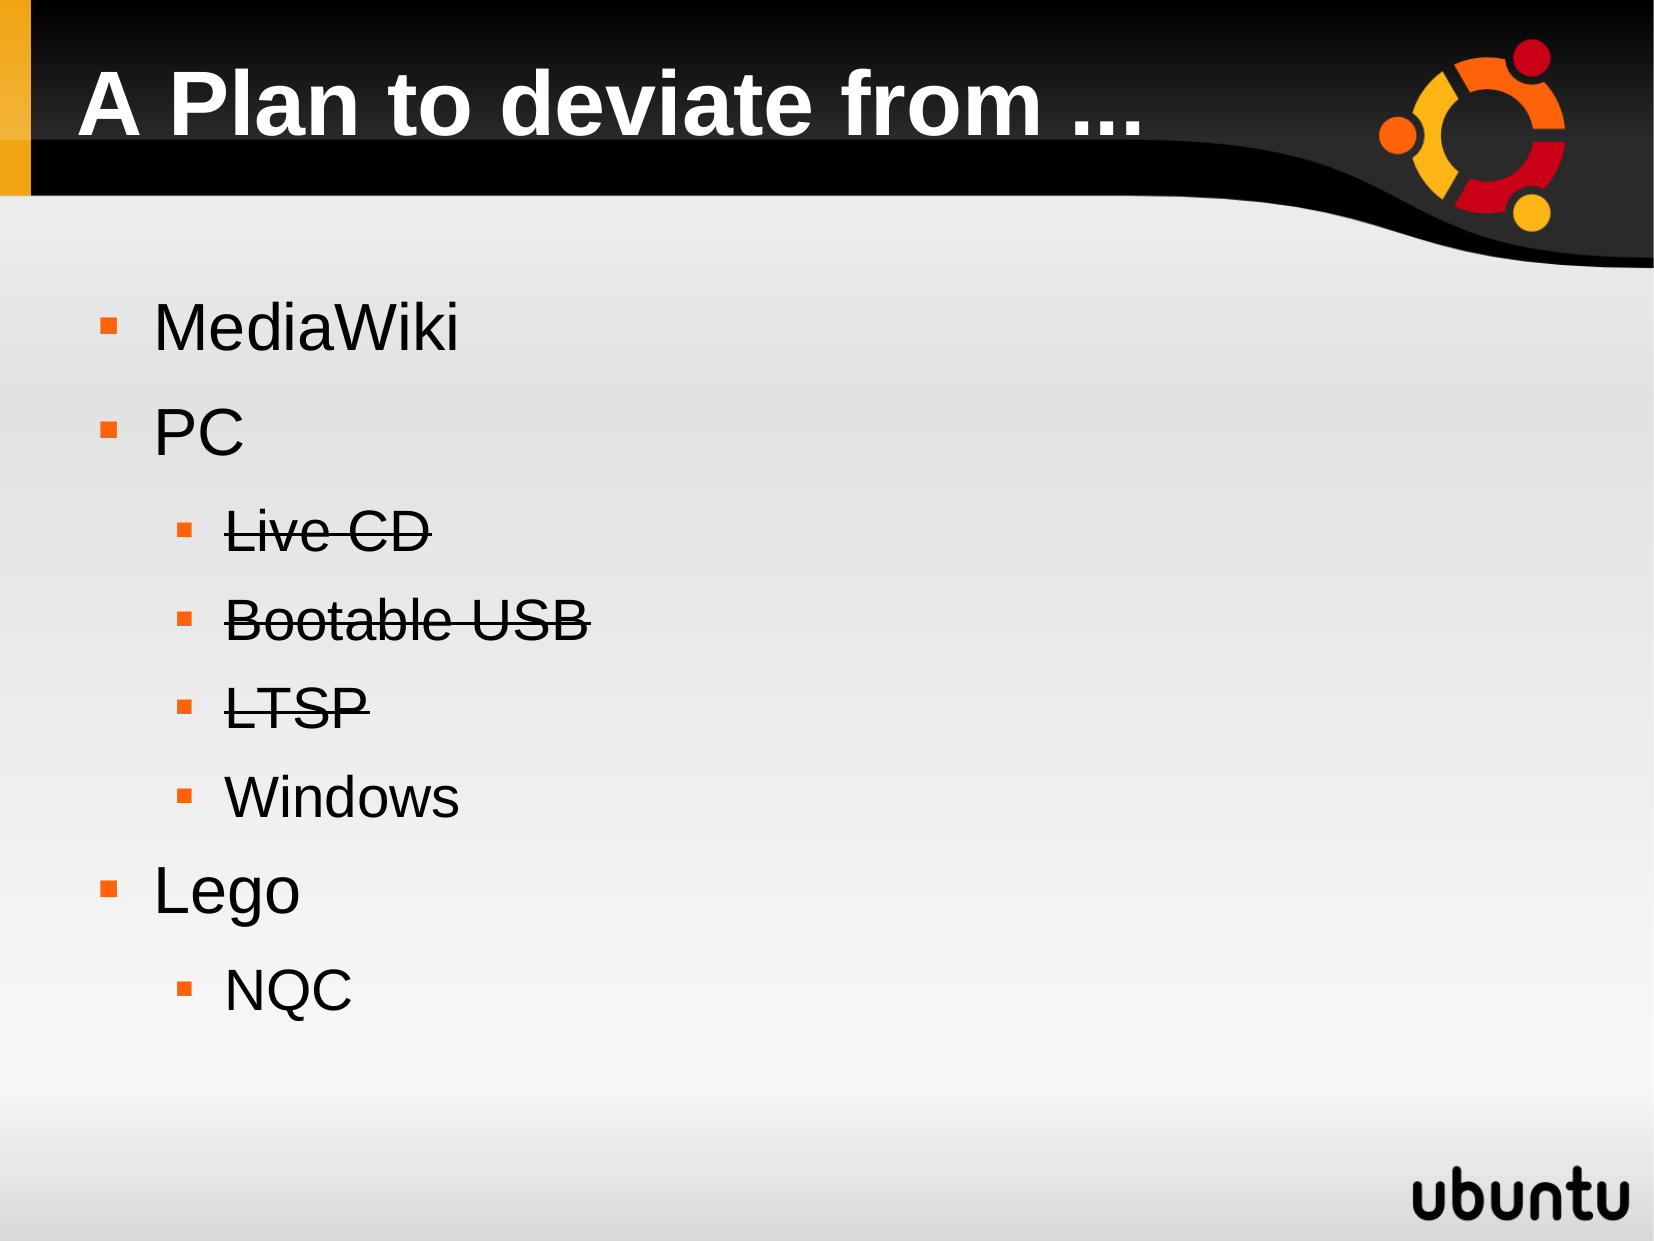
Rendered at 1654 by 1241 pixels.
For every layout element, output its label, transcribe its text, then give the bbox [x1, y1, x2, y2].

title A Plan to deviate from ... [76, 7, 1565, 200]
list MediaWiki PC Live CD Bootable USB LTSP Windows Lego NQC [82, 290, 1571, 1094]
picture [0, 0, 1654, 1241]
